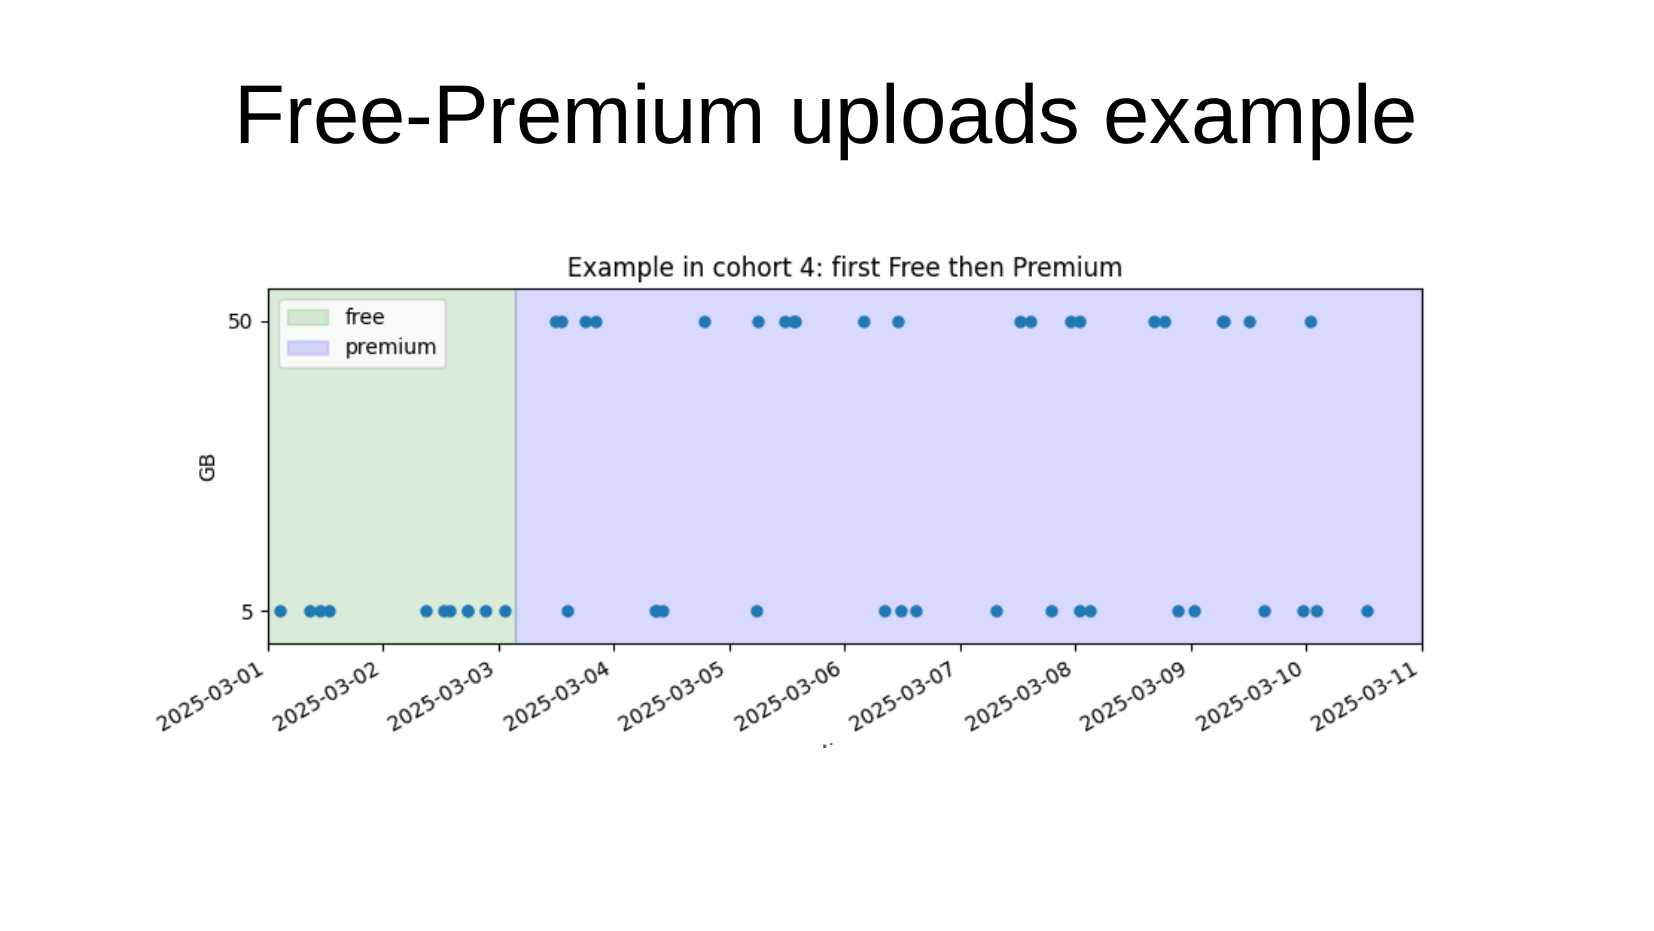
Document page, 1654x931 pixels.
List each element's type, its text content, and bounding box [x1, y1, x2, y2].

picture [82, 226, 1571, 748]
title Free-Premium uploads example [82, 37, 1571, 193]
